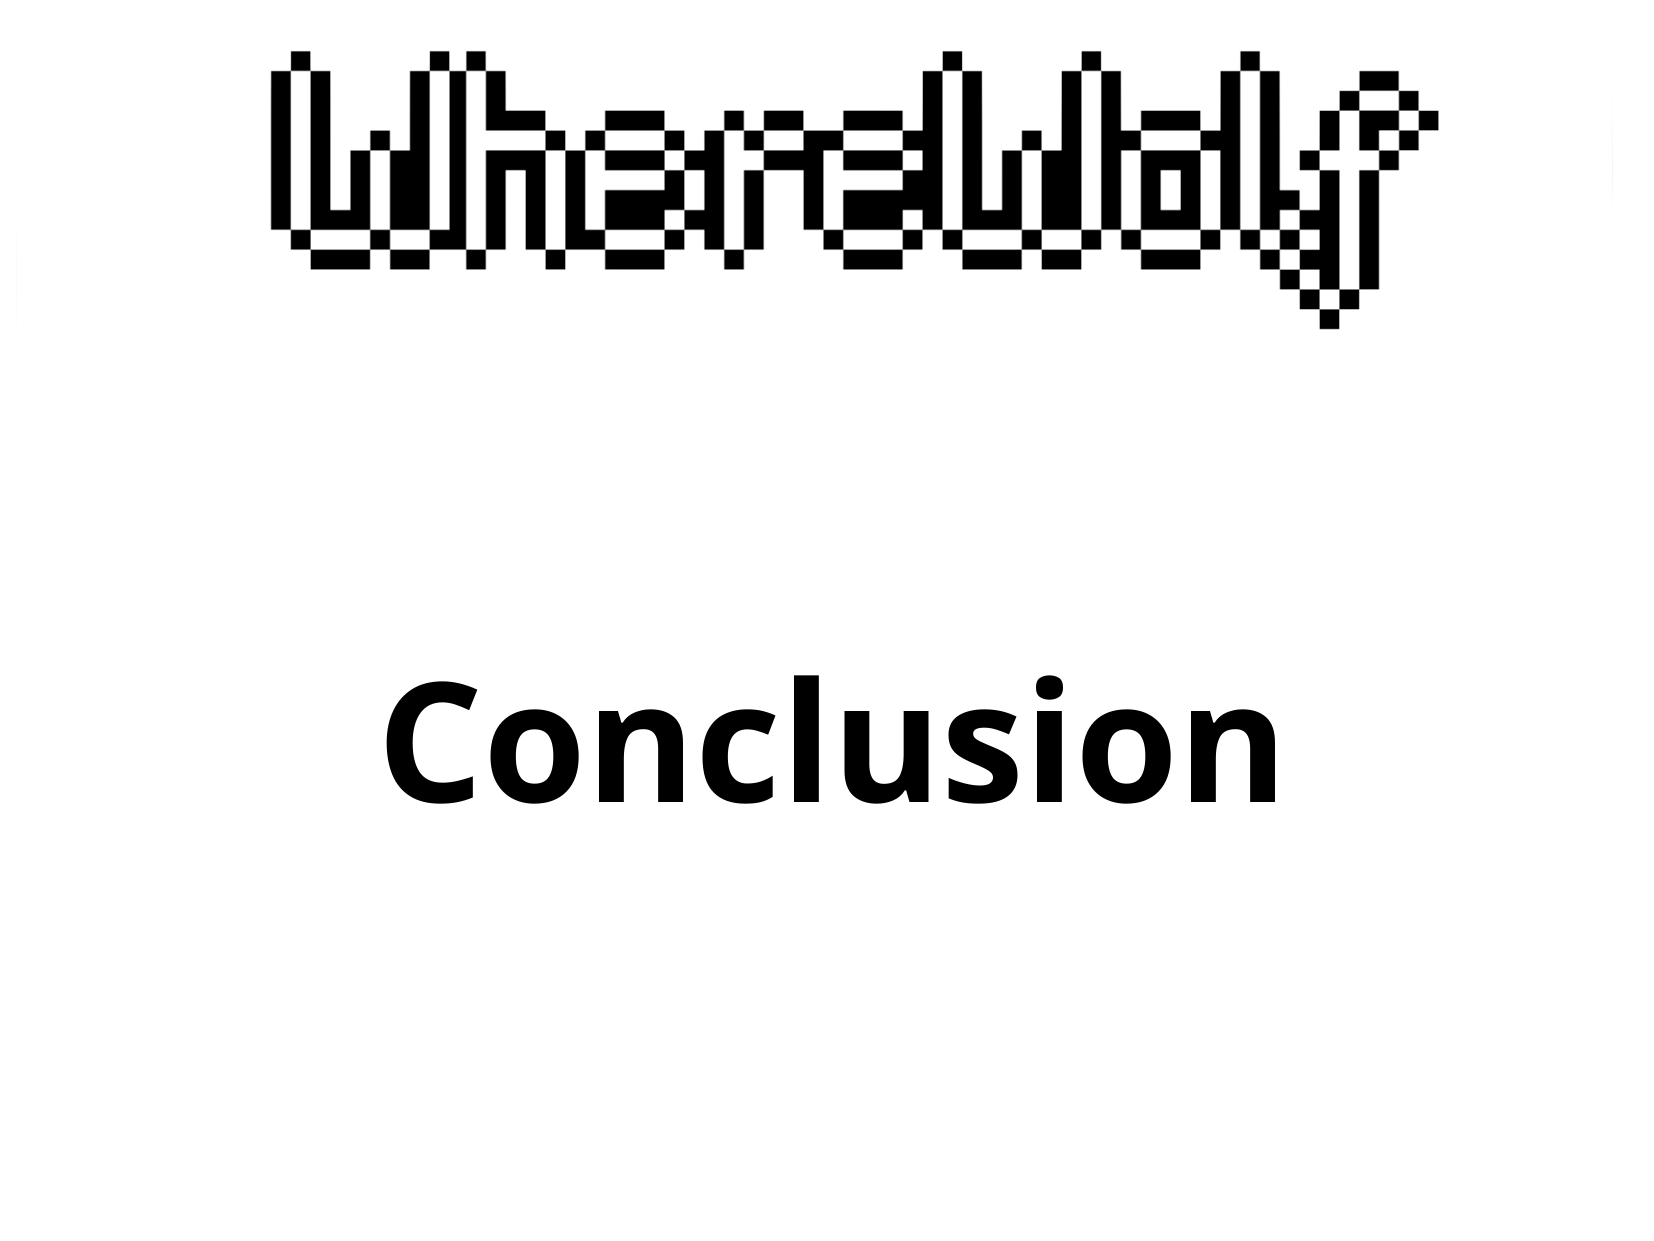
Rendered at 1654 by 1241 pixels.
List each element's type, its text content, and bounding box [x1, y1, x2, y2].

title Conclusion [88, 561, 1577, 916]
picture [0, 0, 1654, 414]
